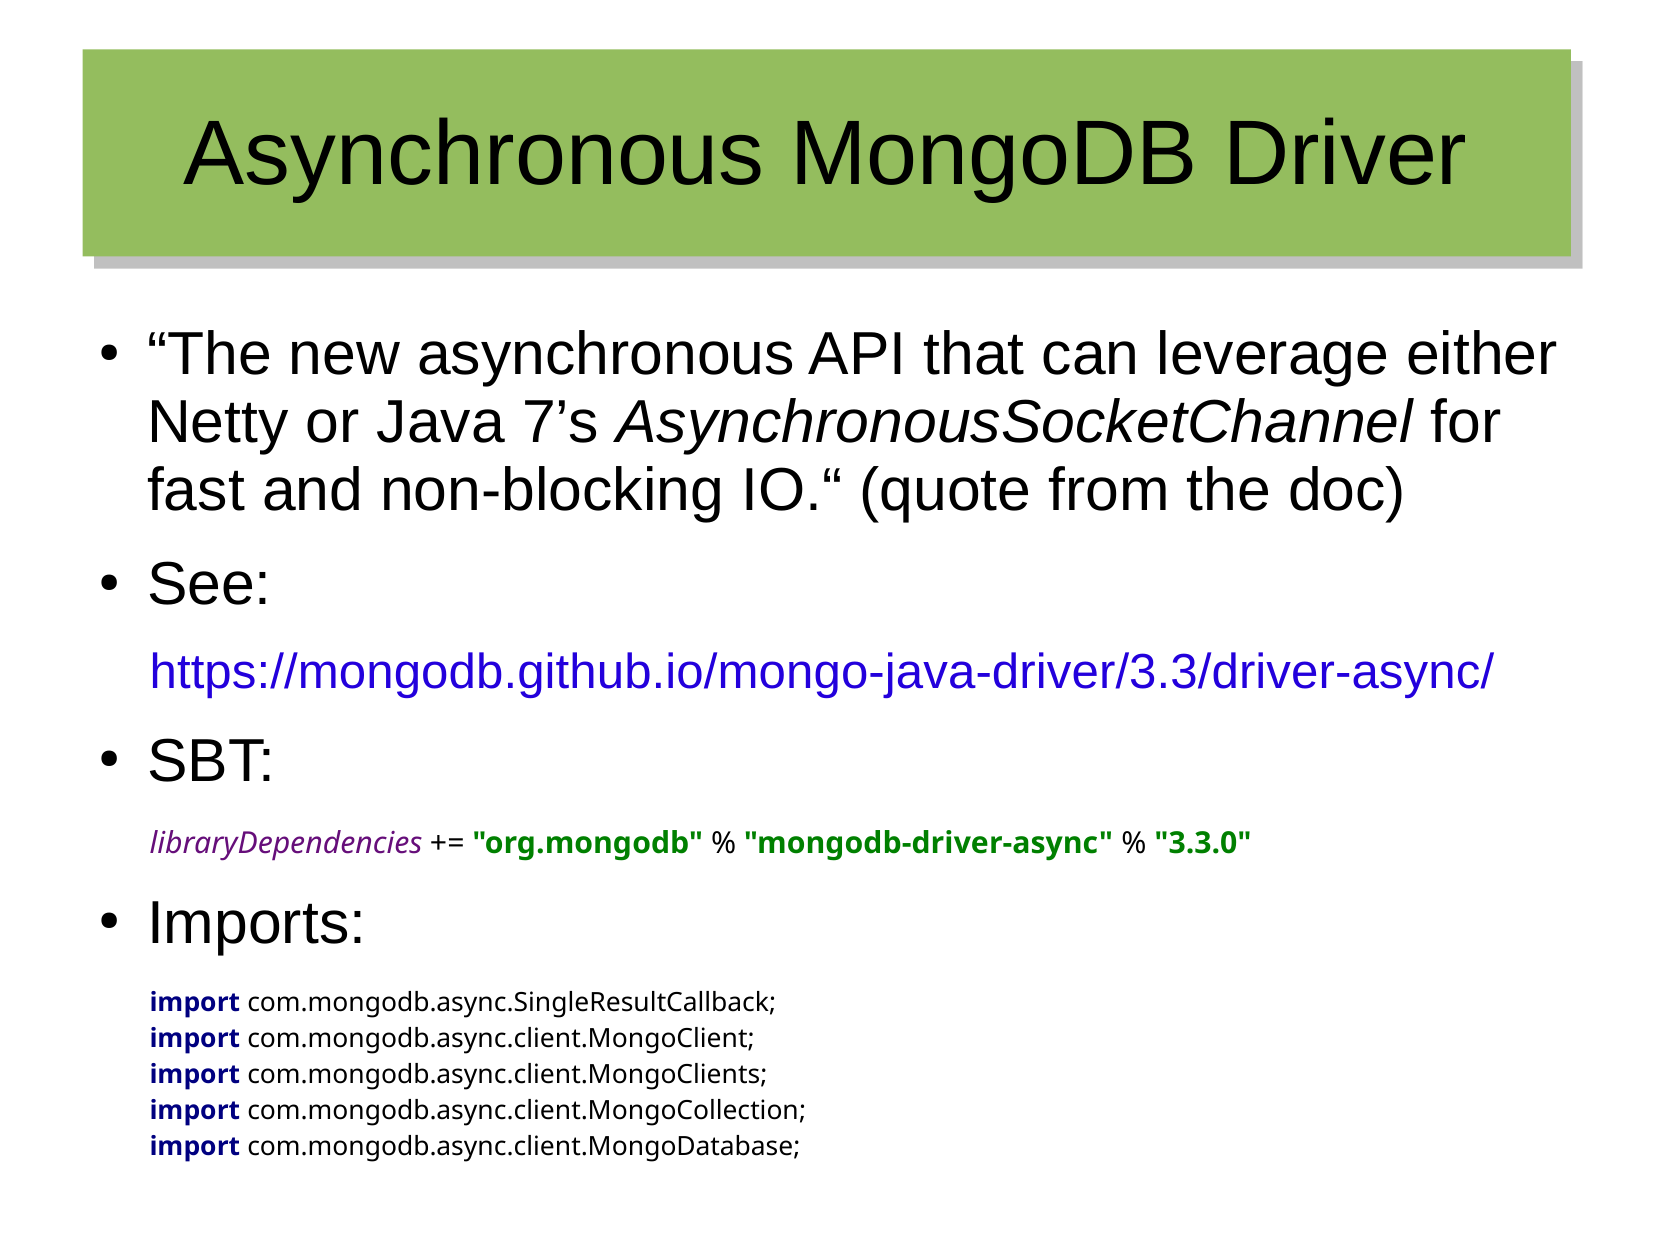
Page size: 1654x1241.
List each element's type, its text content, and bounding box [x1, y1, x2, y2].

title Asynchronous MongoDB Driver [82, 49, 1571, 257]
list “The new asynchronous API that can leverage either Netty or Java 7’s AsynchronousSocketChannel for fast and non-blocking IO.“ (quote from the doc) See: https://mongodb.github.io/mongo-java-driver/3.3/driver-async/ SBT: libraryDependencies += "org.mongodb" % "mongodb-driver-async" % "3.3.0" Imports: import com.mongodb.async.SingleResultCallback; import com.mongodb.async.client.MongoClient; import com.mongodb.async.client.MongoClients; import com.mongodb.async.client.MongoCollection; import com.mongodb.async.client.MongoDatabase; [82, 319, 1571, 1211]
